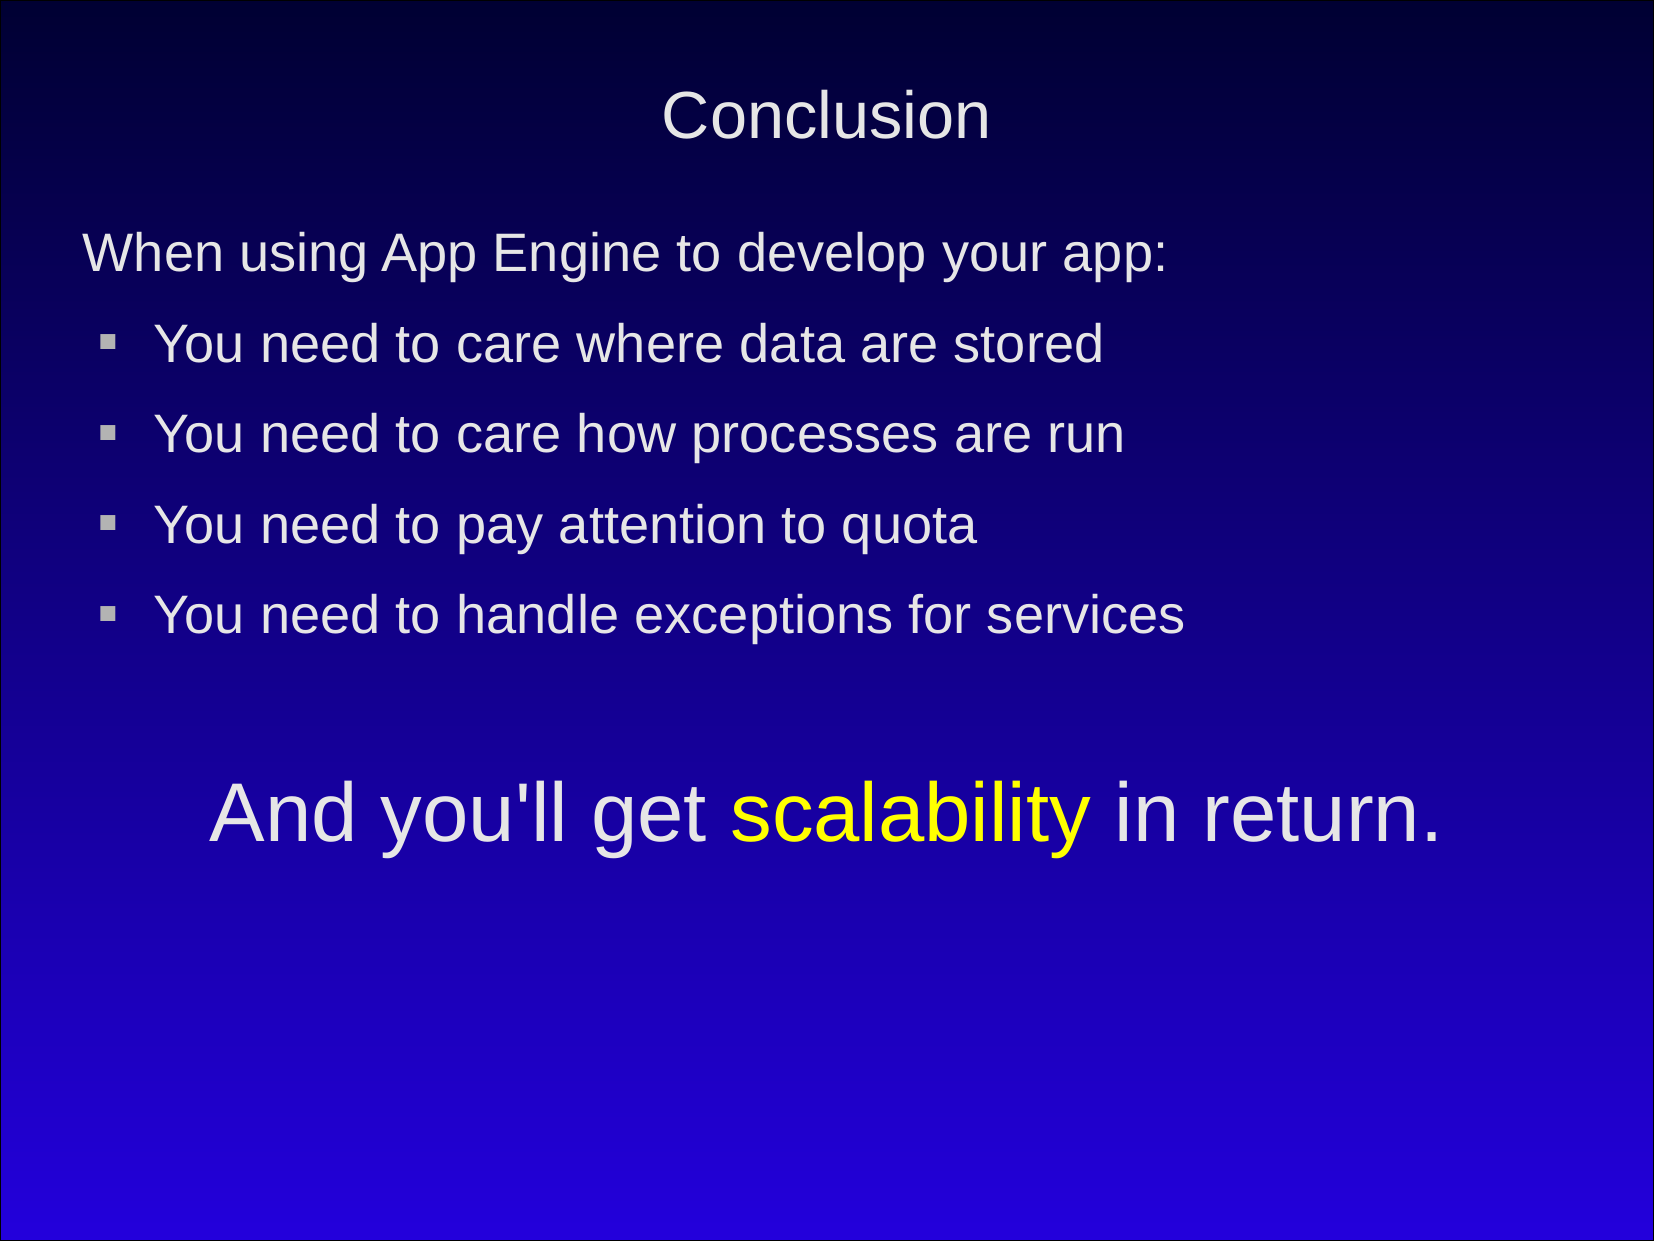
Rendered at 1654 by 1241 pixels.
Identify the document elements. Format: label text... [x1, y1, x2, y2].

title Conclusion [82, 49, 1571, 182]
list When using App Engine to develop your app: You need to care where data are stored You need to care how processes are run You need to pay attention to quota You need to handle exceptions for services And you'll get scalability in return. [82, 222, 1571, 1109]
